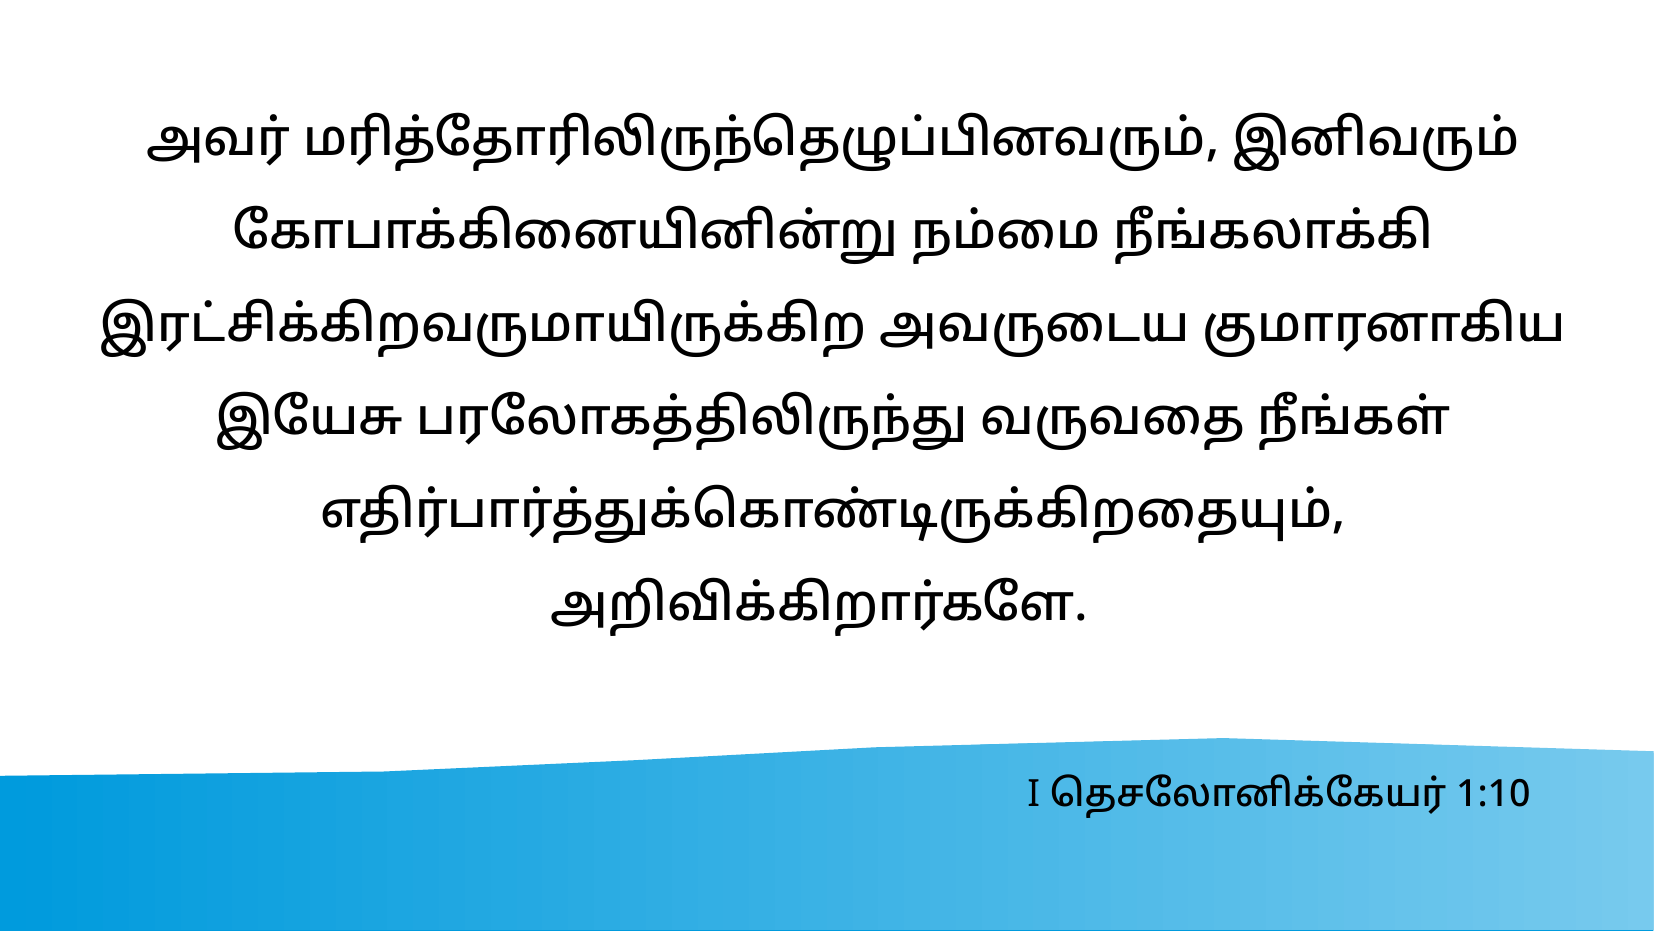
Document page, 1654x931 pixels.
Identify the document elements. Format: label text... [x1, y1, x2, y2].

title அவர் மரித்தோரிலிருந்தெழுப்பினவரும், இனிவரும் கோபாக்கினையினின்று நம்மை நீங்கலாக்கி இரட்சிக்கிறவருமாயிருக்கிற அவருடைய குமாரனாகிய இயேசு பரலோகத்திலிருந்து வருவதை நீங்கள் எதிர்பார்த்துக்கொண்டிருக்கிறதையும், அறிவிக்கிறார்களே. [94, 81, 1571, 640]
text_box I தெசலோனிக்கேயர் 1:10 [1012, 765, 1613, 826]
